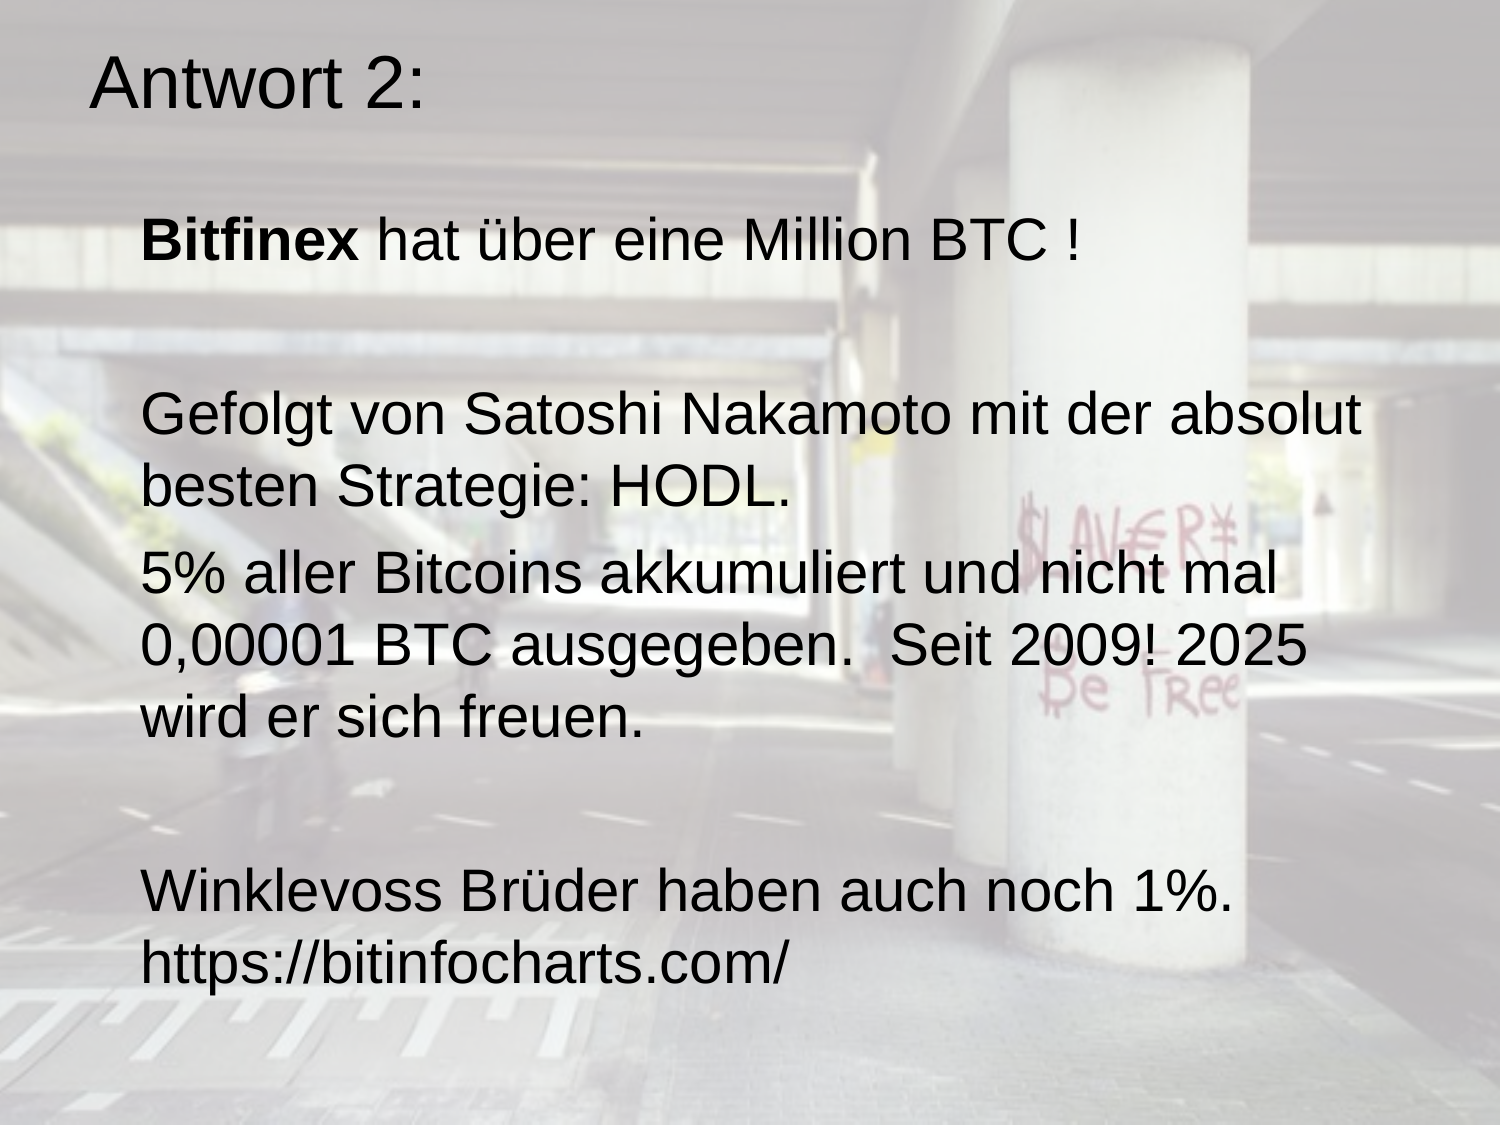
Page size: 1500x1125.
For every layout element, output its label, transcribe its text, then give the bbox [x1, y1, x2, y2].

list Bitfinex hat über eine Million BTC ! Gefolgt von Satoshi Nakamoto mit der absolut besten Strategie: HODL. 5% aller Bitcoins akkumuliert und nicht mal 0,00001 BTC ausgegeben. Seit 2009! 2025 wird er sich freuen. Winklevoss Brüder haben auch noch 1%. https://bitinfocharts.com/ [75, 192, 1426, 1006]
title Antwort 2: [75, 26, 1426, 132]
